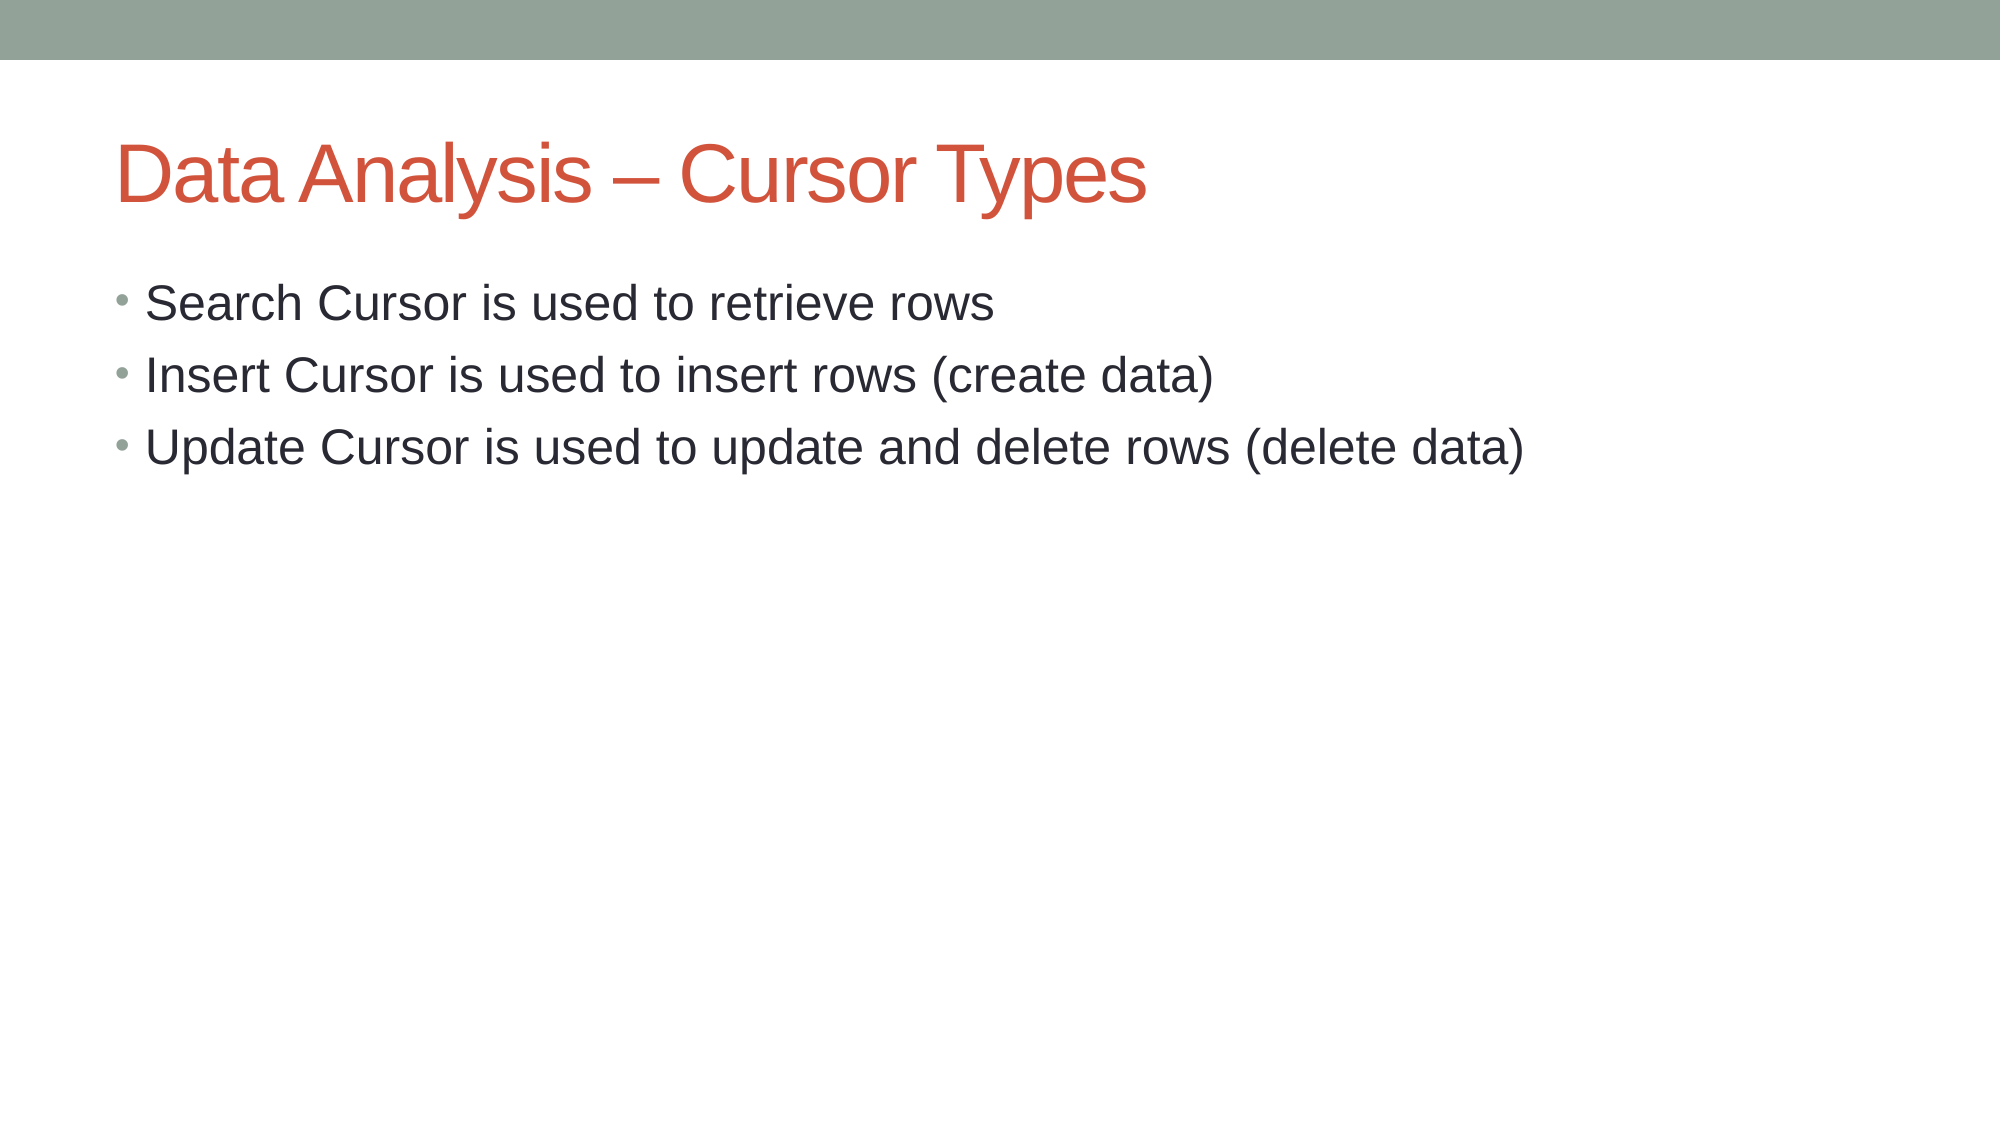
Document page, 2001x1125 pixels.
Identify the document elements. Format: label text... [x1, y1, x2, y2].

title Data Analysis – Cursor Types [99, 87, 1900, 251]
list Search Cursor is used to retrieve rows Insert Cursor is used to insert rows (create data) Update Cursor is used to update and delete rows (delete data) [99, 262, 1900, 1063]
